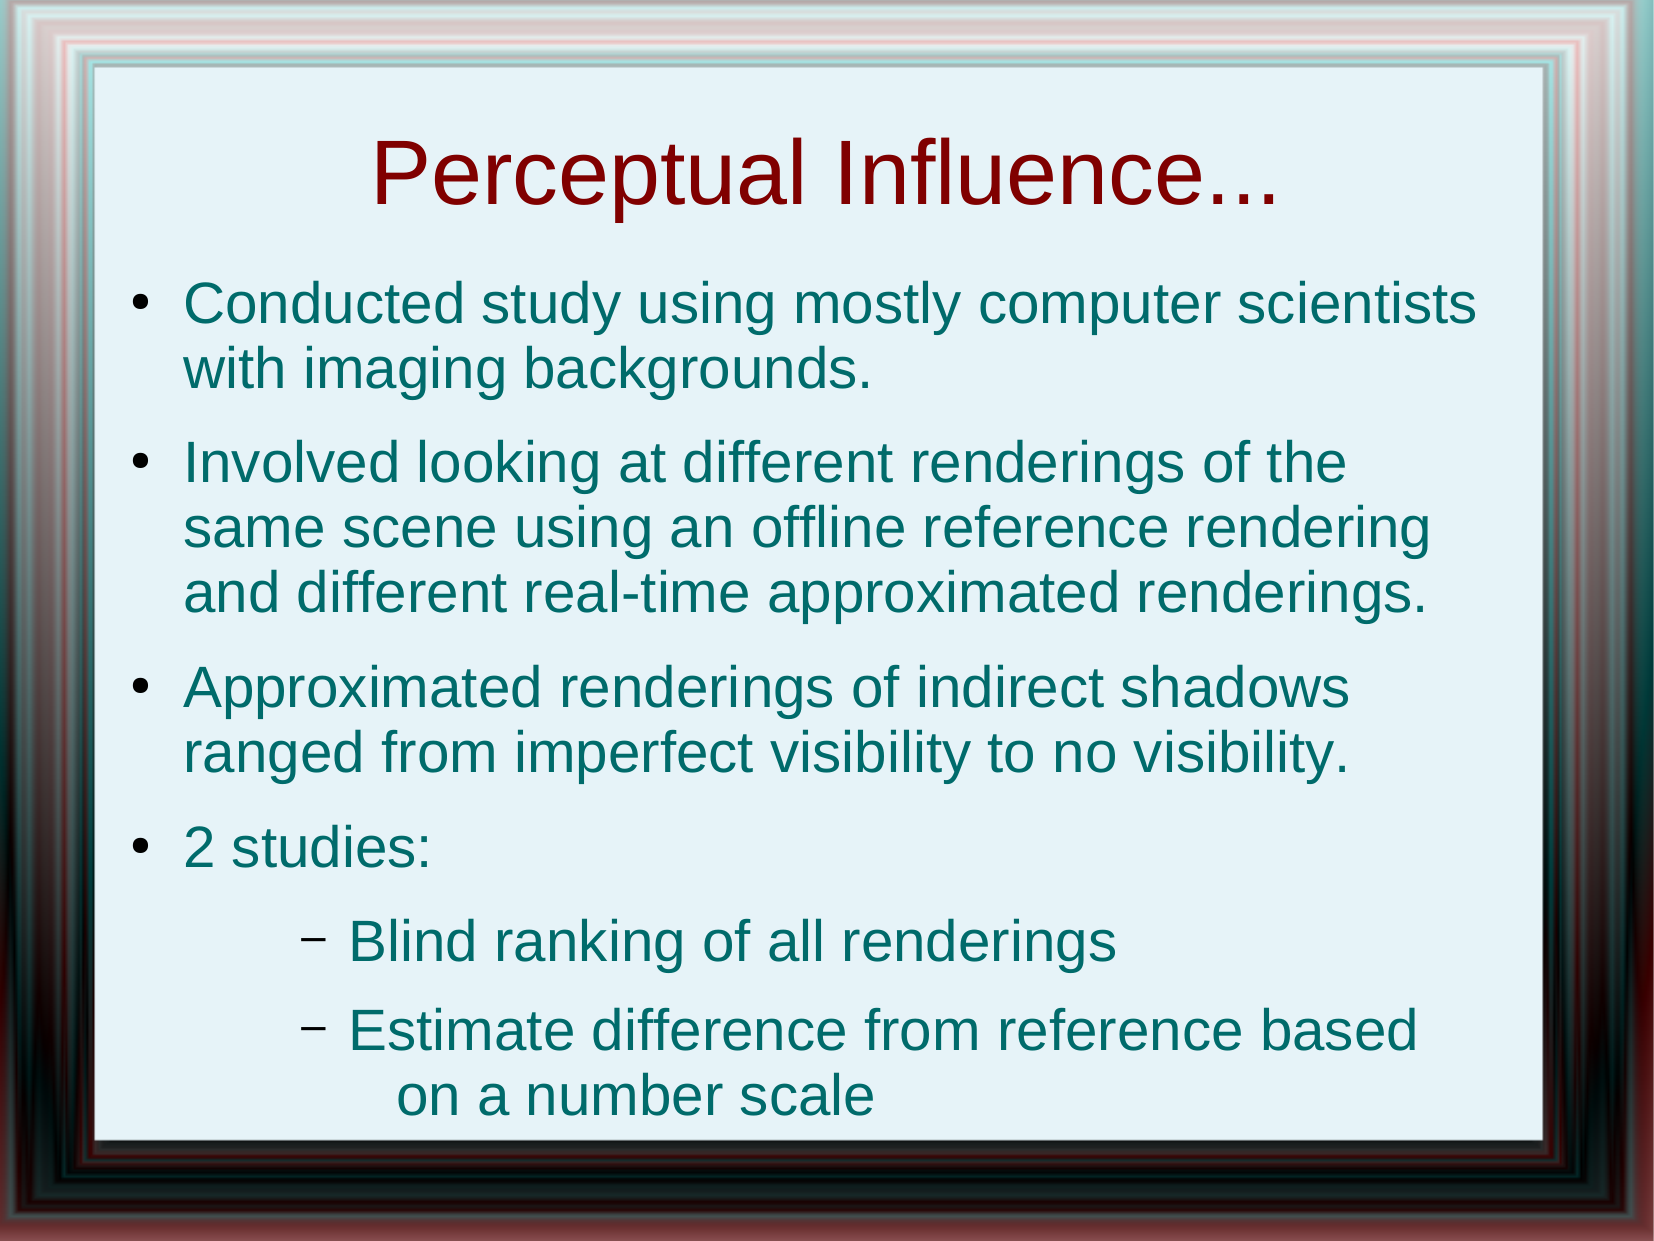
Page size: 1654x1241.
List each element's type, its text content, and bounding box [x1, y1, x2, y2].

picture [0, 0, 1654, 1241]
list Conducted study using mostly computer scientists with imaging backgrounds. Involved looking at different renderings of the same scene using an offline reference rendering and different real-time approximated renderings. Approximated renderings of indirect shadows ranged from imperfect visibility to no visibility. 2 studies: Blind ranking of all renderings Estimate difference from reference based on a number scale [112, 270, 1501, 1126]
title Perceptual Influence... [118, 95, 1536, 250]
